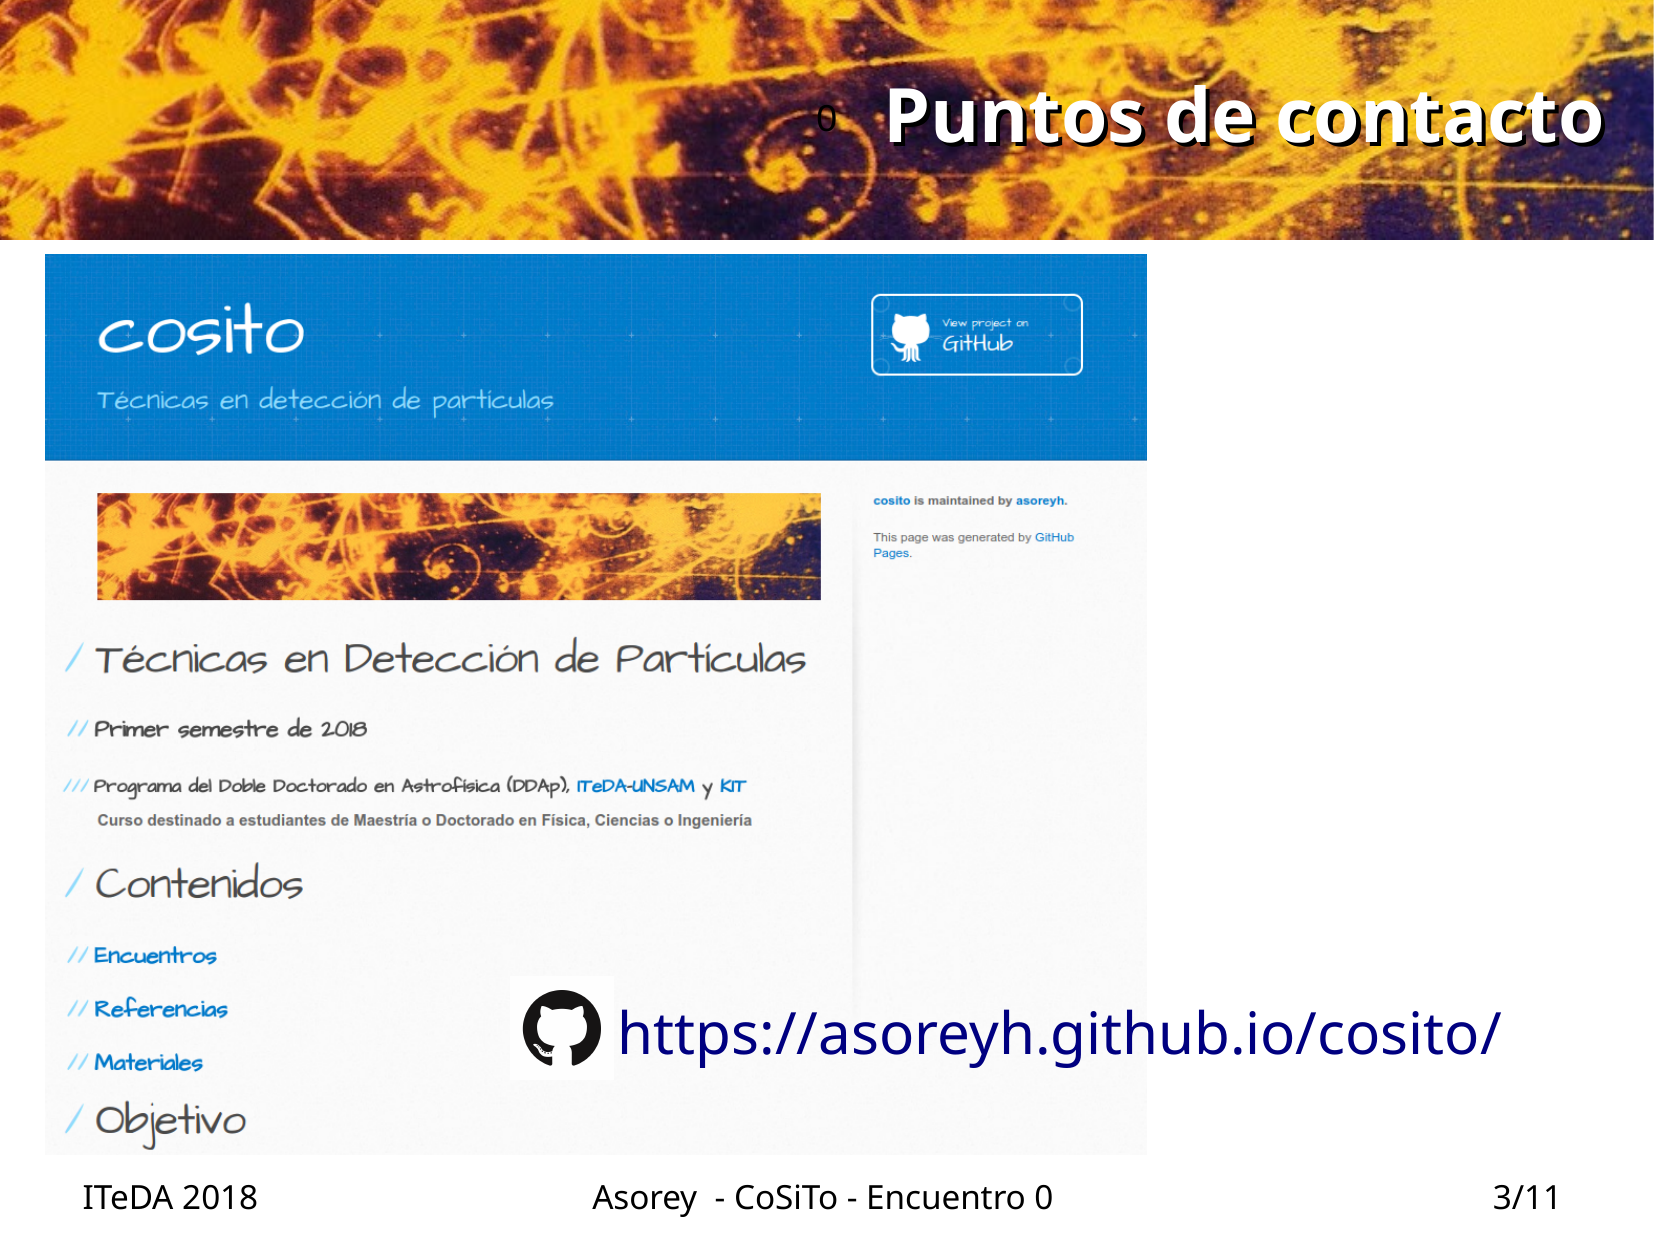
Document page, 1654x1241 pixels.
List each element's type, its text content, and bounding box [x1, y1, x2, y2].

picture [0, 0, 1654, 240]
title Puntos de contacto [45, 38, 1606, 189]
picture [510, 976, 614, 1081]
text_box https://asoreyh.github.io/cosito/ [603, 984, 1654, 1142]
subtitle [45, 255, 1606, 1156]
